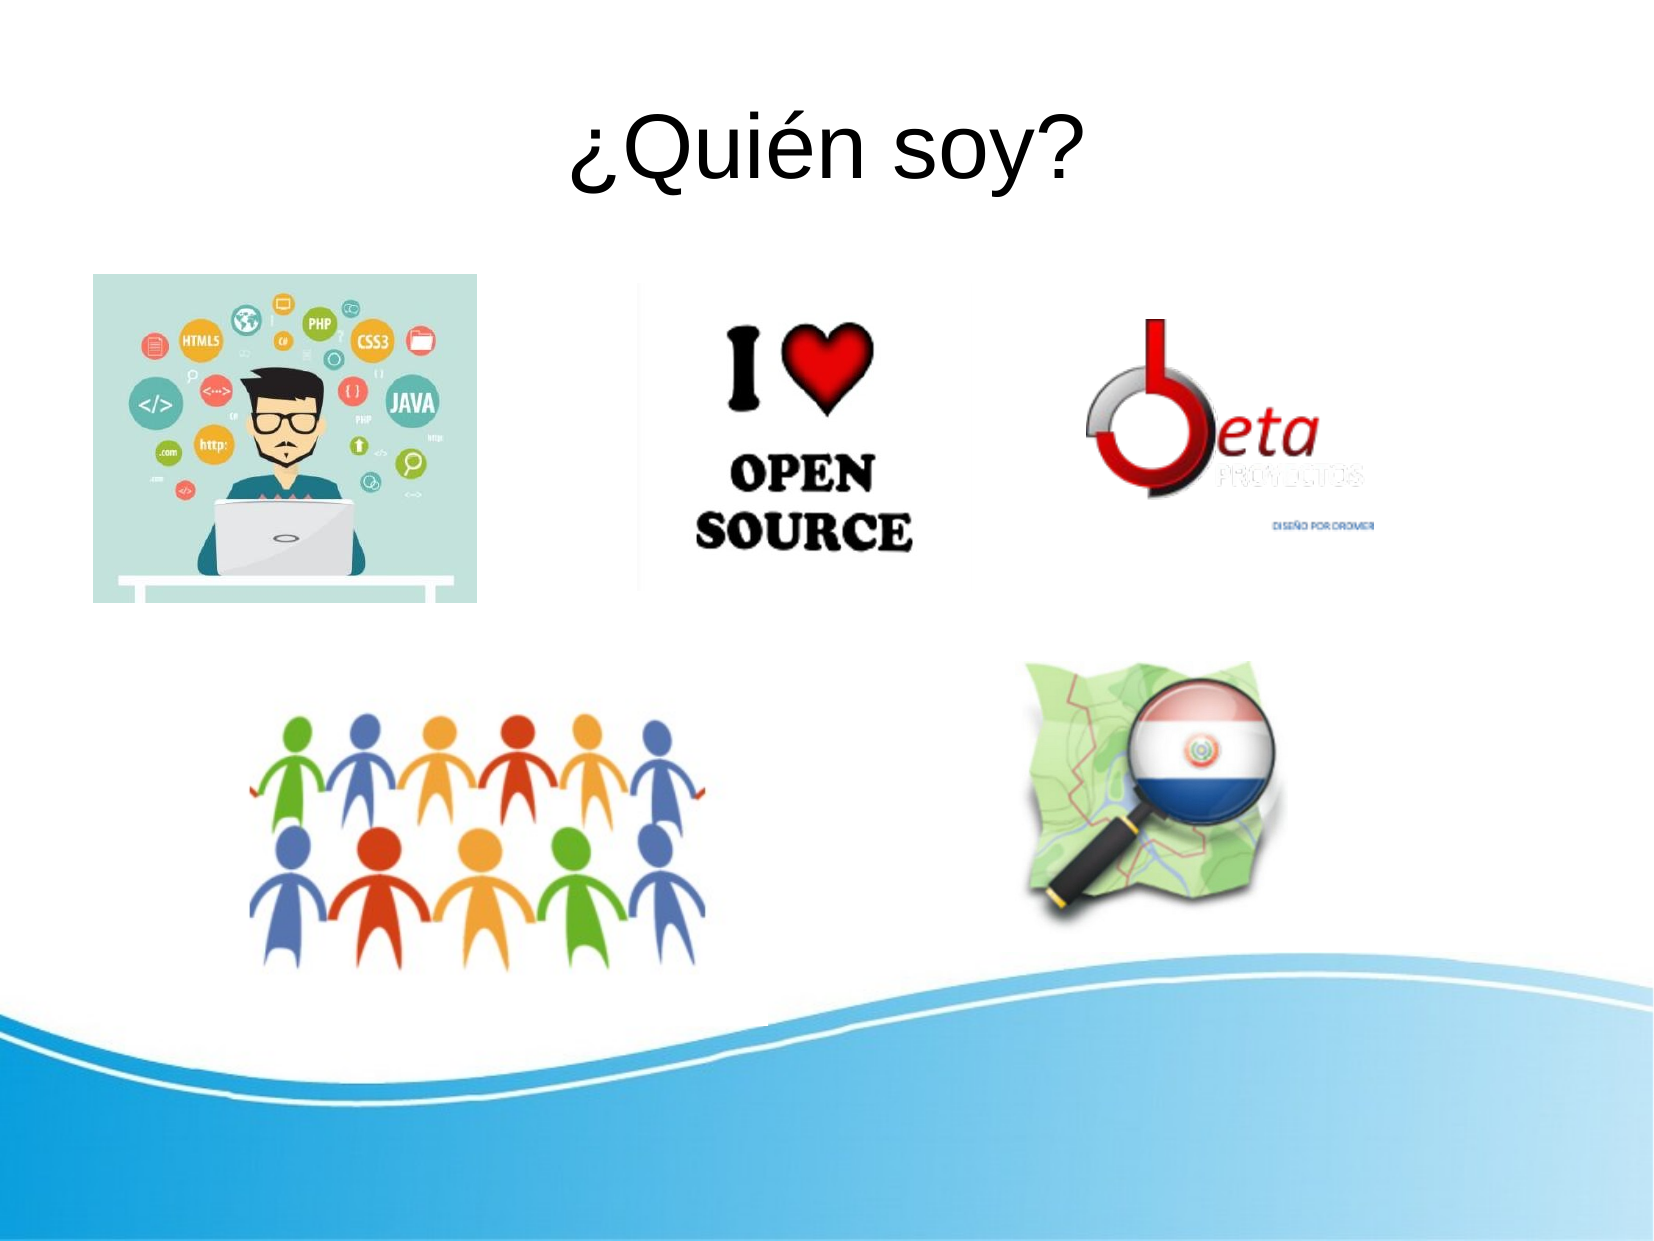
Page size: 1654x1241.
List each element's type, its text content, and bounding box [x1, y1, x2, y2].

picture [1086, 319, 1374, 532]
picture [93, 274, 477, 603]
title ¿Quién soy? [82, 94, 1571, 200]
picture [0, 649, 1654, 1241]
picture [637, 283, 972, 591]
picture [1015, 661, 1288, 934]
